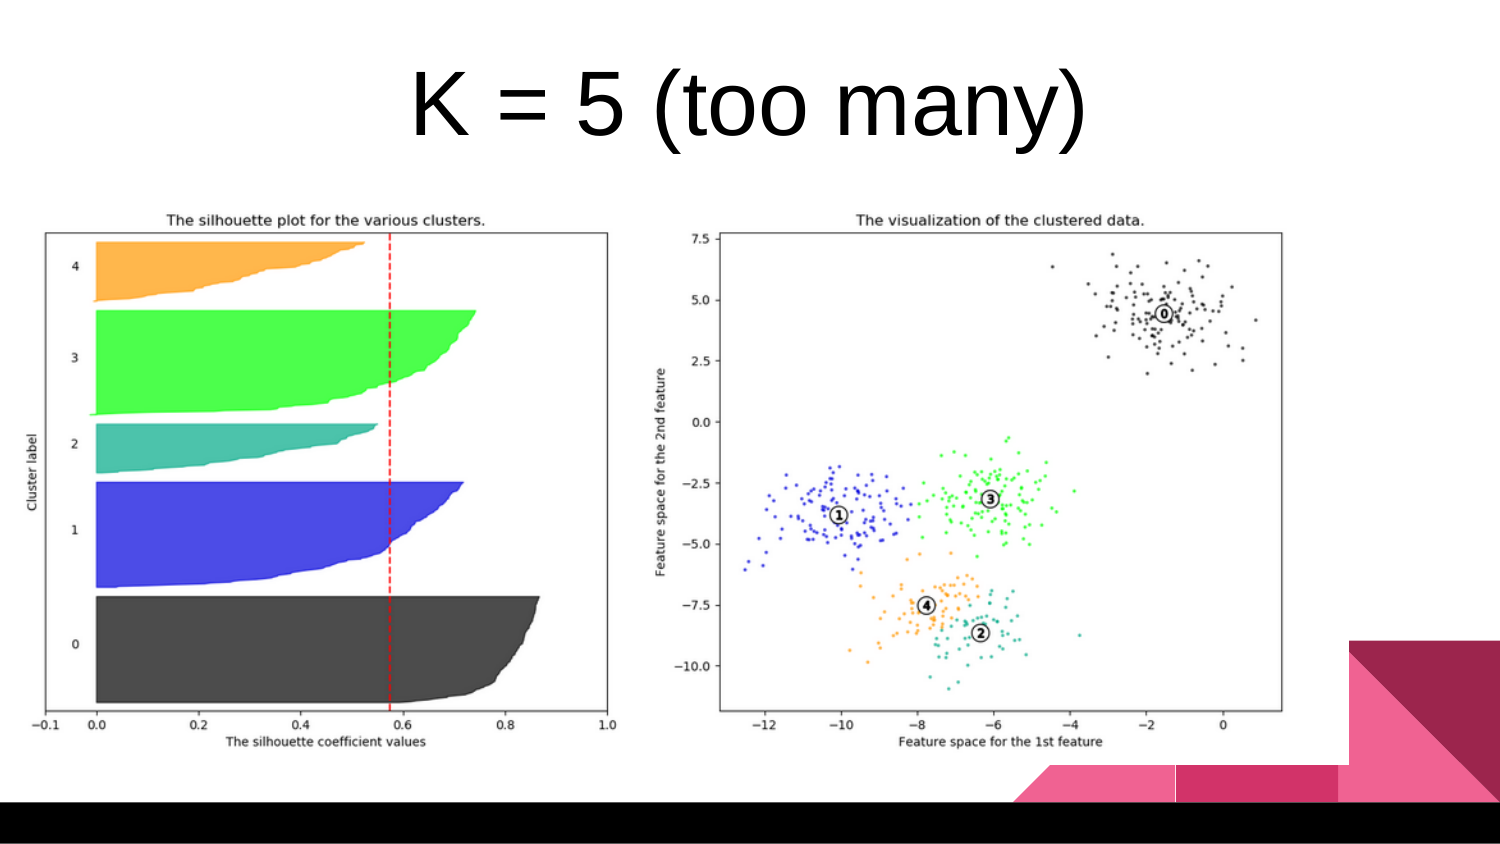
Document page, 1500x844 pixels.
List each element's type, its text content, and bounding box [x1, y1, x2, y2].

title K = 5 (too many) [75, 33, 1425, 175]
picture [0, 194, 1349, 766]
